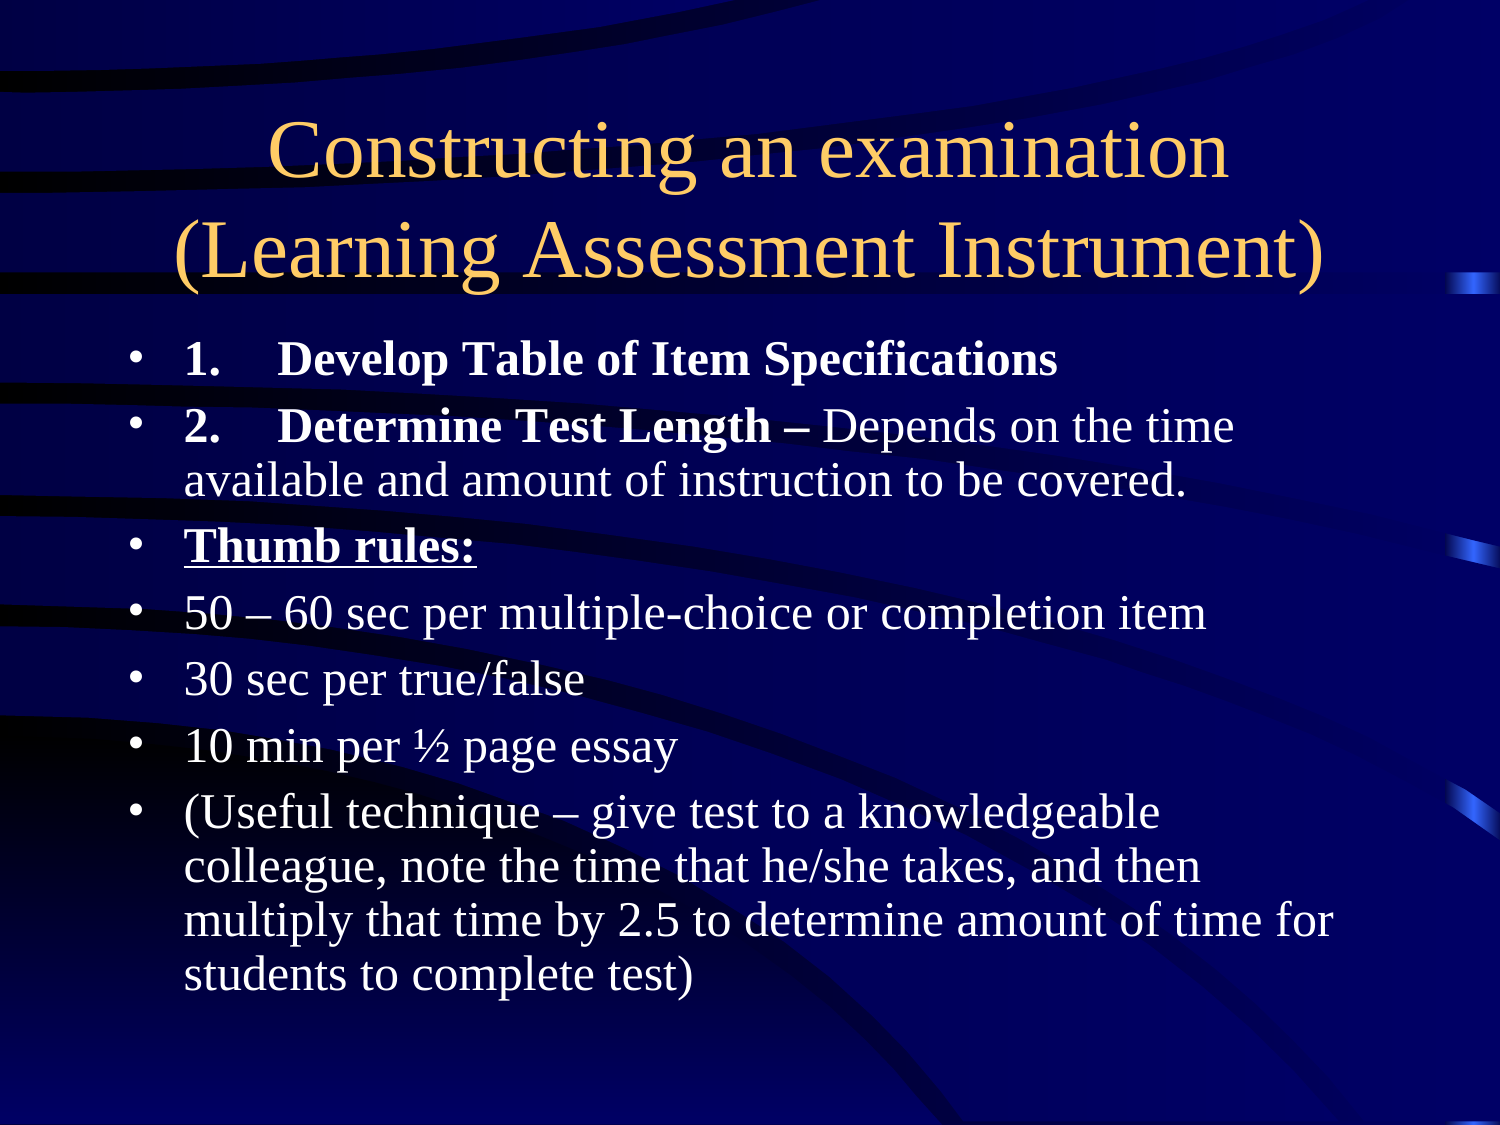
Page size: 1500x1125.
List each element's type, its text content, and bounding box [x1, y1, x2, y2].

list 1. Develop Table of Item Specifications 2. Determine Test Length – Depends on the time available and amount of instruction to be covered. Thumb rules: 50 – 60 sec per multiple-choice or completion item 30 sec per true/false 10 min per ½ page essay (Useful technique – give test to a knowledgeable colleague, note the time that he/she takes, and then multiply that time by 2.5 to determine amount of time for students to complete test) [112, 324, 1375, 1075]
title Constructing an examination (Learning Assessment Instrument) [112, 99, 1388, 288]
